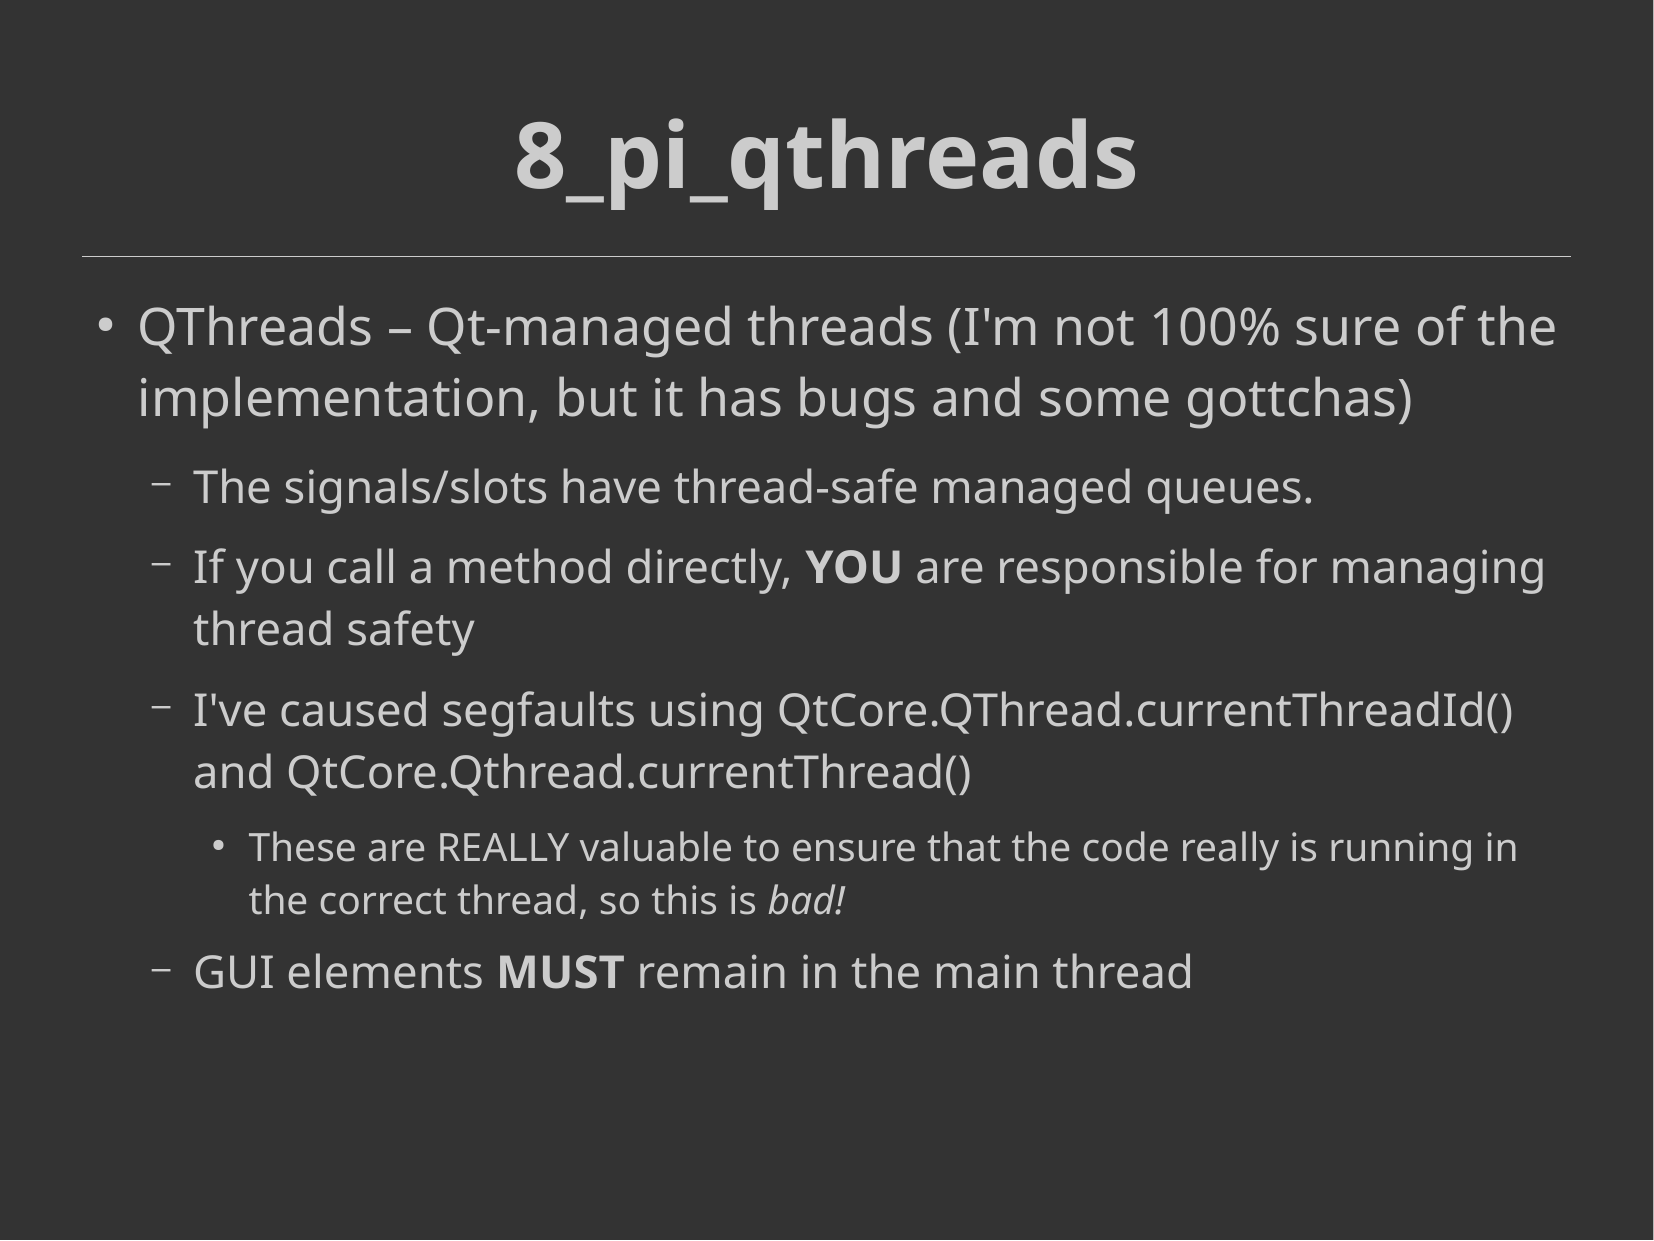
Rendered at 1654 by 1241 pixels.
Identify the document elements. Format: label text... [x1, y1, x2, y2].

title 8_pi_qthreads [82, 49, 1571, 257]
list QThreads – Qt-managed threads (I'm not 100% sure of the implementation, but it has bugs and some gottchas) The signals/slots have thread-safe managed queues. If you call a method directly, YOU are responsible for managing thread safety I've caused segfaults using QtCore.QThread.currentThreadId() and QtCore.Qthread.currentThread() These are REALLY valuable to ensure that the code really is running in the correct thread, so this is bad! GUI elements MUST remain in the main thread [82, 290, 1571, 1010]
